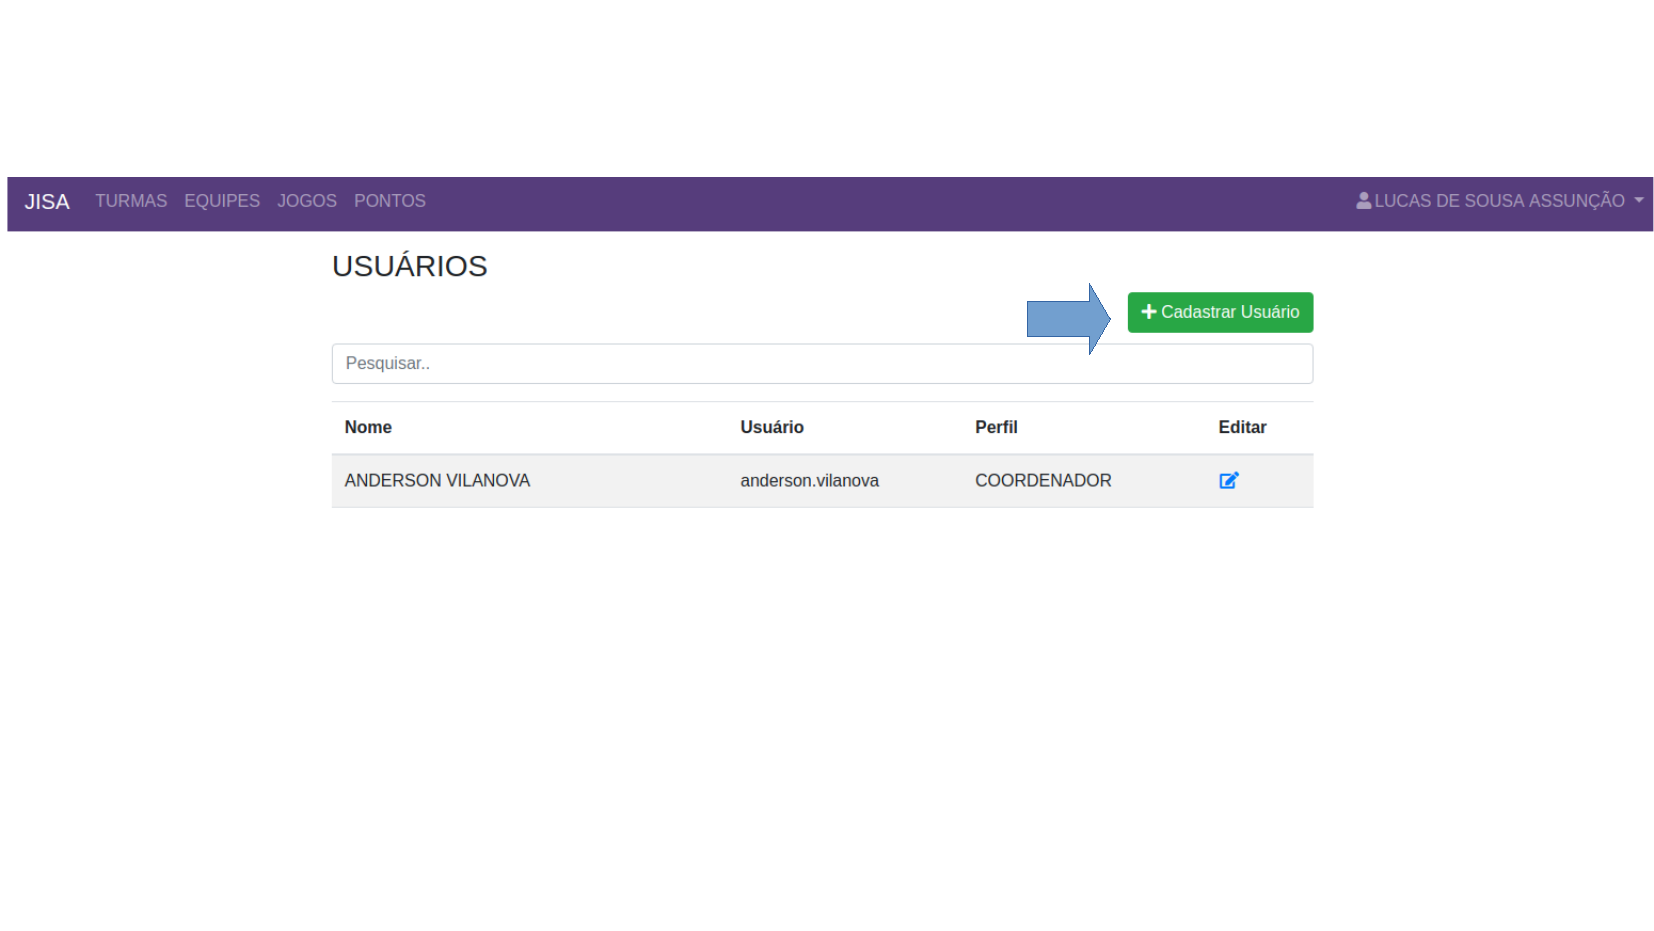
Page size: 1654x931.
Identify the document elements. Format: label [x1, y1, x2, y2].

picture [0, 177, 1654, 510]
text_box [1027, 283, 1111, 355]
